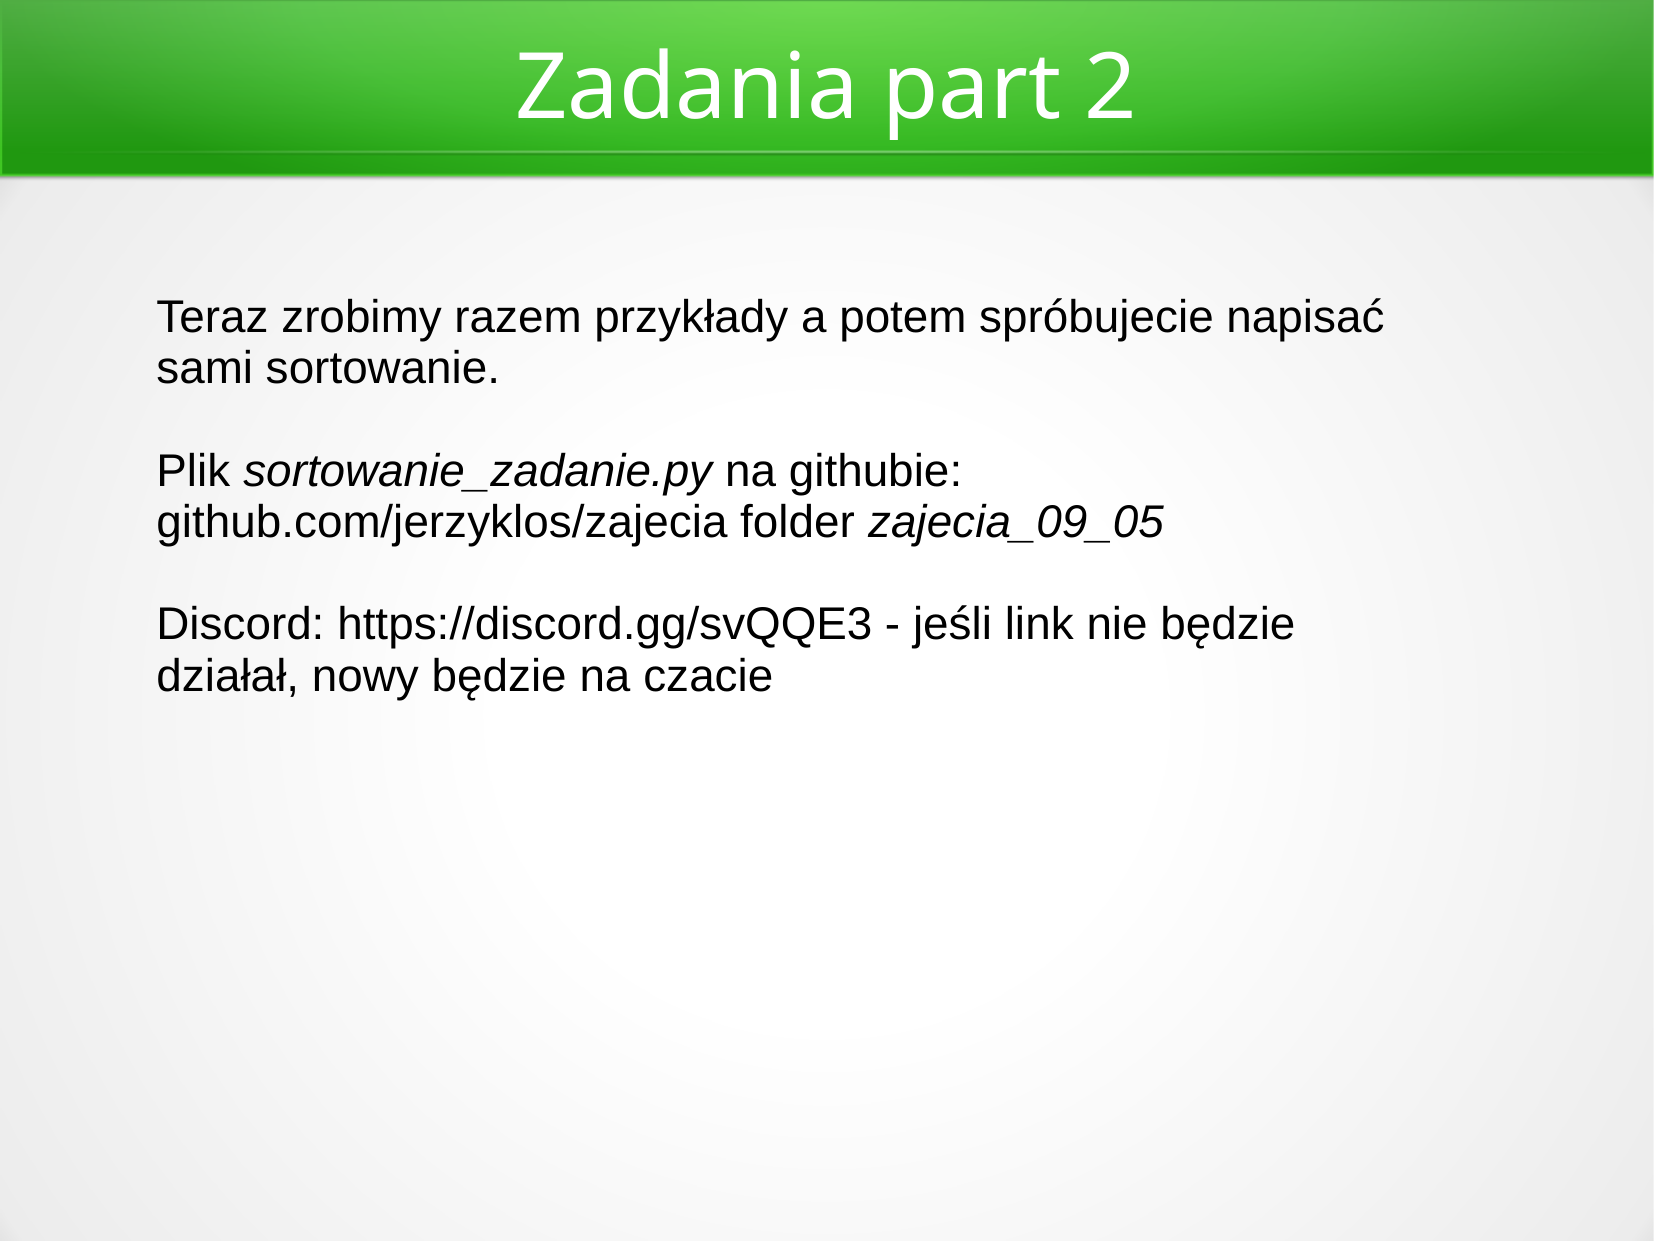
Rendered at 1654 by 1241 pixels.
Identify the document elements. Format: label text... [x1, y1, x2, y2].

picture [0, 0, 1654, 1241]
title Zadania part 2 [82, 11, 1571, 154]
text_box Teraz zrobimy razem przykłady a potem spróbujecie napisać sami sortowanie. Plik sortowanie_zadanie.py na githubie: github.com/jerzyklos/zajecia folder zajecia_09_05 Discord: https://discord.gg/svQQE3 - jeśli link nie będzie działał, nowy będzie na czacie [141, 283, 1406, 709]
